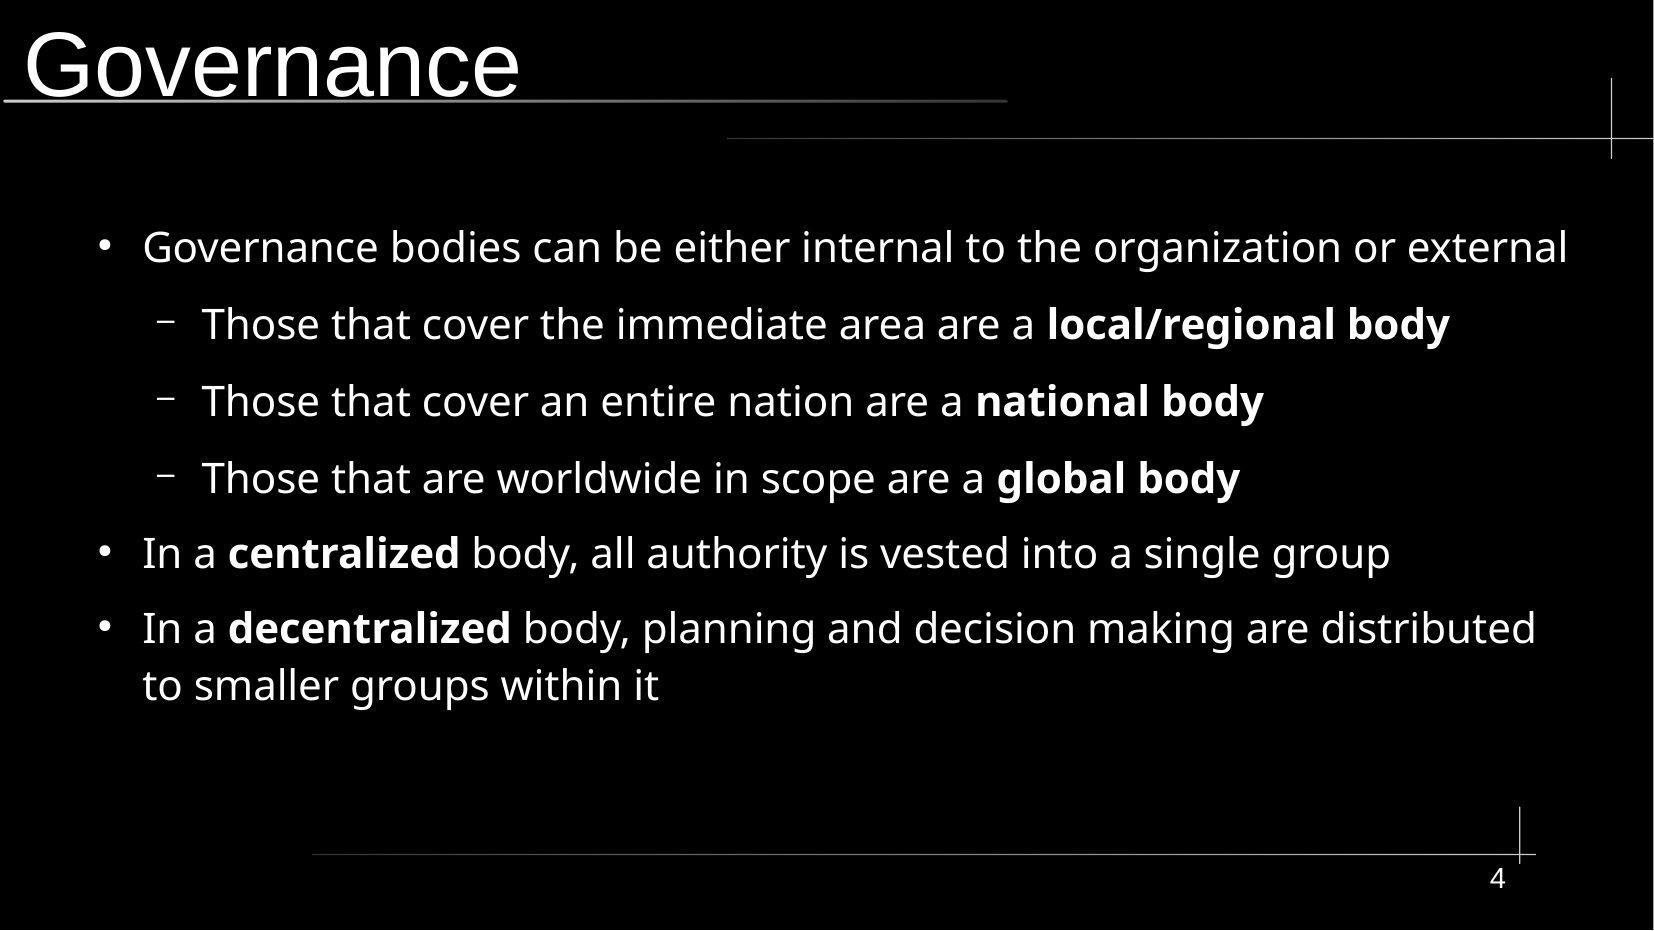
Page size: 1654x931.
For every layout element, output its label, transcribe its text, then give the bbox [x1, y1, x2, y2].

list Governance bodies can be either internal to the organization or external Those that cover the immediate area are a local/regional body Those that cover an entire nation are a national body Those that are worldwide in scope are a global body In a centralized body, all authority is vested into a single group In a decentralized body, planning and decision making are distributed to smaller groups within it [82, 217, 1571, 758]
title Governance [23, 11, 1589, 119]
